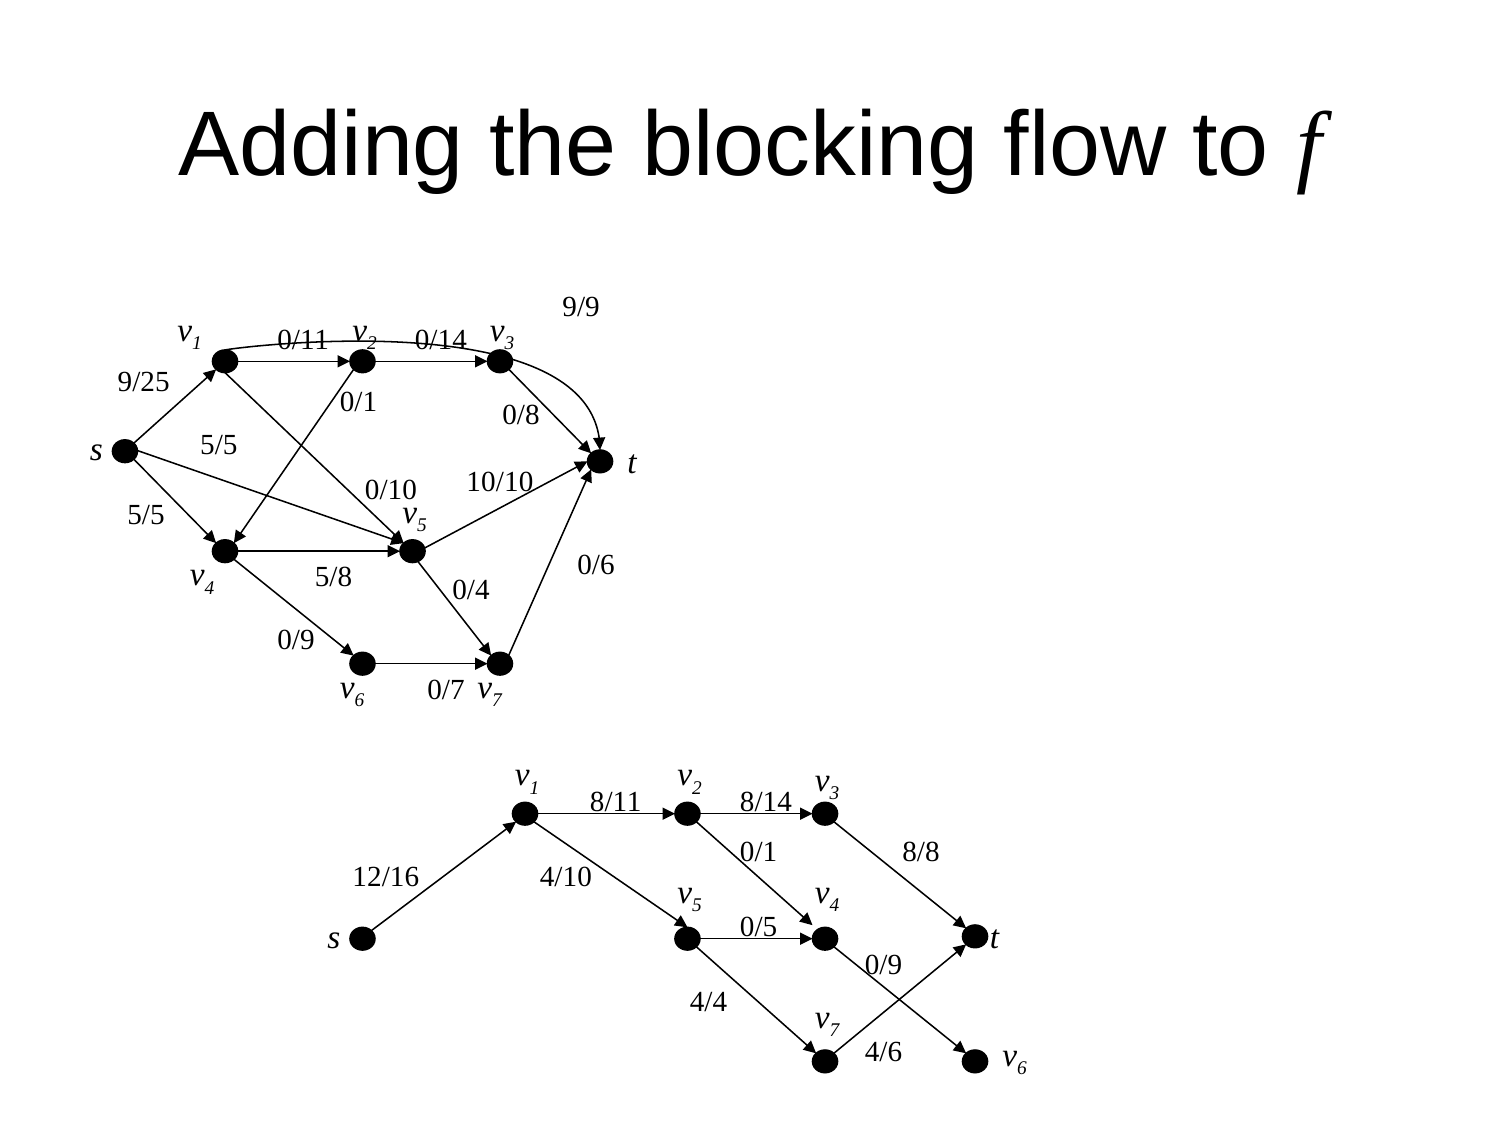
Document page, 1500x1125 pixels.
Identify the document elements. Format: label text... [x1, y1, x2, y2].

text_box v1 [499, 744, 588, 806]
text_box [587, 450, 612, 473]
text_box 12/16 [337, 849, 451, 901]
text_box 0/1 [724, 824, 813, 876]
text_box 0/6 [562, 537, 651, 588]
text_box 5/8 [300, 549, 388, 601]
text_box 5/5 [187, 424, 251, 461]
text_box [512, 806, 538, 826]
text_box 0/9 [849, 937, 938, 988]
text_box v7 [462, 657, 550, 719]
text_box 0/5 [724, 899, 813, 951]
text_box 0/7 [412, 662, 501, 713]
text_box s [74, 419, 126, 476]
text_box [126, 439, 138, 449]
text_box s [312, 907, 363, 963]
text_box v2 [662, 744, 751, 806]
text_box 8/8 [887, 824, 976, 876]
text_box [400, 544, 410, 559]
text_box 0/9 [262, 612, 351, 663]
text_box v7 [799, 987, 888, 1049]
text_box 4/4 [730, 974, 763, 1004]
text_box [812, 1050, 838, 1073]
text_box [674, 927, 700, 951]
text_box 8/14 [724, 774, 813, 824]
text_box v3 [474, 299, 563, 361]
text_box [404, 557, 417, 563]
text_box 0/11 [262, 312, 351, 363]
text_box [415, 550, 426, 561]
text_box v2 [337, 299, 426, 361]
text_box 4/10 [525, 849, 613, 901]
text_box [813, 927, 838, 951]
text_box 0/9 [916, 970, 938, 988]
text_box t [612, 432, 663, 488]
text_box [813, 811, 838, 826]
text_box v7 [842, 1011, 888, 1049]
text_box v1 [232, 349, 250, 361]
text_box [126, 448, 138, 463]
text_box 0/1 [324, 374, 413, 426]
text_box v4 [799, 862, 888, 924]
text_box [675, 806, 700, 826]
text_box [212, 350, 238, 373]
text_box 9/25 [112, 362, 176, 398]
text_box [363, 927, 376, 951]
text_box v5 [662, 862, 751, 924]
text_box 8/11 [574, 774, 663, 826]
title Adding the blocking flow to f [75, 45, 1426, 233]
text_box 0/4 [437, 562, 526, 613]
text_box 5/5 [112, 487, 201, 538]
text_box [962, 925, 974, 948]
text_box 0/10 [349, 462, 438, 513]
text_box [962, 1050, 988, 1073]
text_box v7 [799, 1040, 805, 1049]
text_box t [974, 907, 1026, 963]
text_box 4/6 [891, 1051, 898, 1060]
text_box 4/6 [849, 1024, 938, 1076]
text_box 0/8 [487, 387, 576, 438]
text_box 4/4 [675, 974, 763, 1026]
text_box [352, 652, 373, 657]
text_box v5 [387, 482, 475, 544]
text_box [350, 361, 375, 373]
text_box 9/9 [549, 287, 613, 323]
text_box 0/14 [399, 312, 488, 363]
text_box [407, 544, 424, 552]
text_box [487, 361, 513, 373]
text_box v1 [162, 299, 250, 361]
text_box v4 [174, 544, 263, 606]
text_box v6 [987, 1025, 1075, 1086]
text_box [489, 652, 508, 657]
text_box 10/10 [462, 462, 538, 498]
text_box v6 [324, 657, 413, 719]
text_box v3 [799, 750, 888, 811]
text_box [217, 539, 233, 544]
